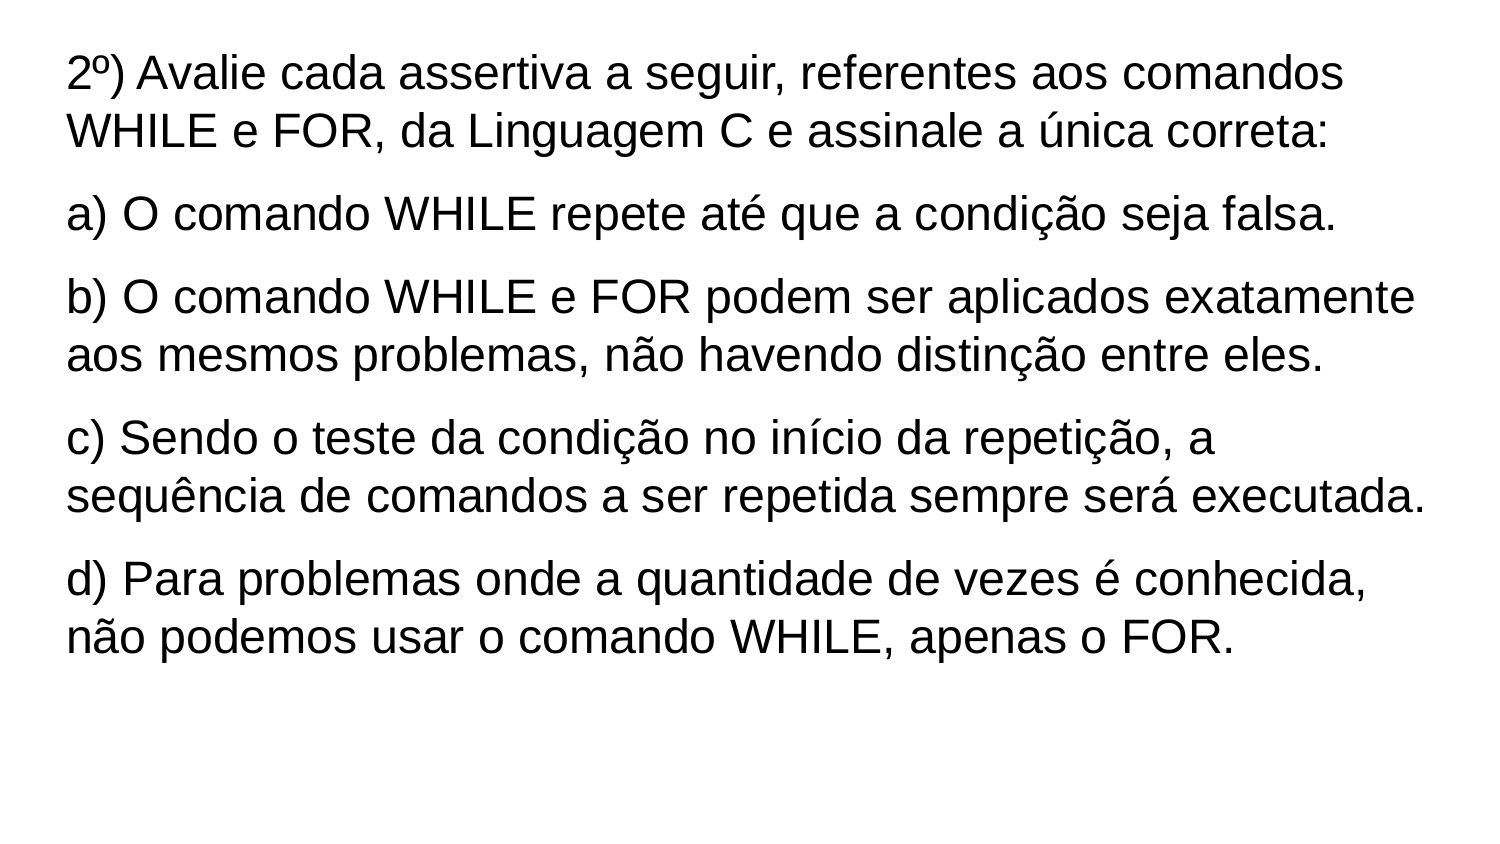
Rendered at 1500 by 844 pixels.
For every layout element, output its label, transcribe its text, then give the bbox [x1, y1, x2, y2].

list 2º) Avalie cada assertiva a seguir, referentes aos comandos WHILE e FOR, da Linguagem C e assinale a única correta: a) O comando WHILE repete até que a condição seja falsa. b) O comando WHILE e FOR podem ser aplicados exatamente aos mesmos problemas, não havendo distinção entre eles. c) Sendo o teste da condição no início da repetição, a sequência de comandos a ser repetida sempre será executada. d) Para problemas onde a quantidade de vezes é conhecida, não podemos usar o comando WHILE, apenas o FOR. [51, 26, 1449, 750]
